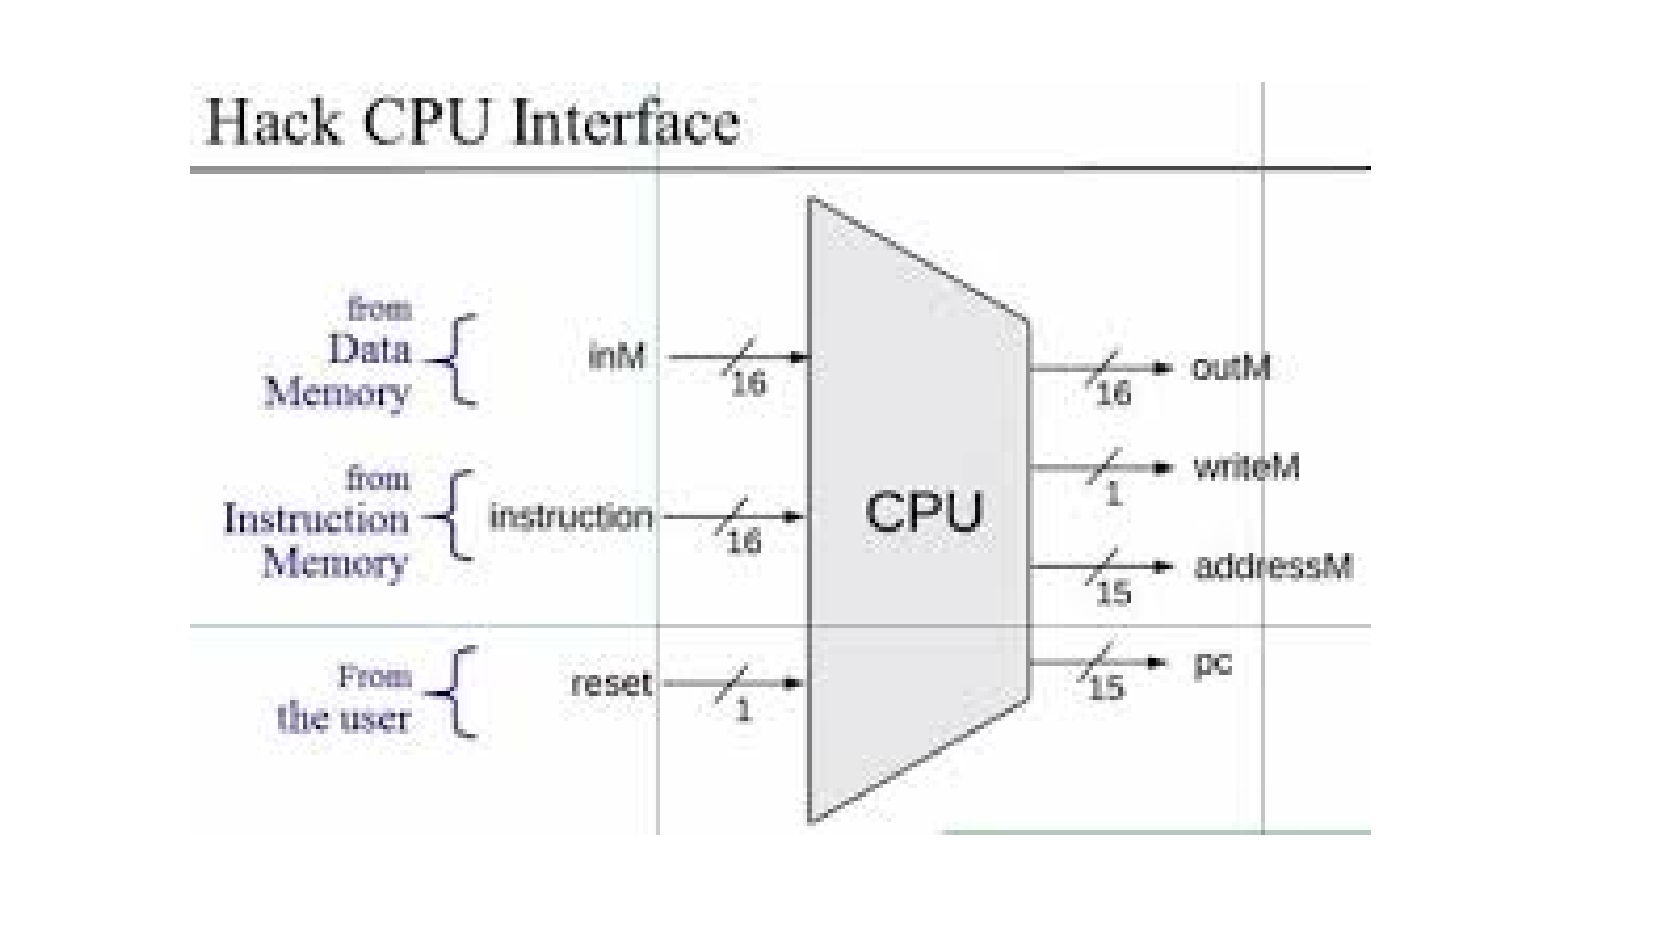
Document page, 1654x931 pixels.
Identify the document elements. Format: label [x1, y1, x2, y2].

picture [190, 82, 1371, 835]
